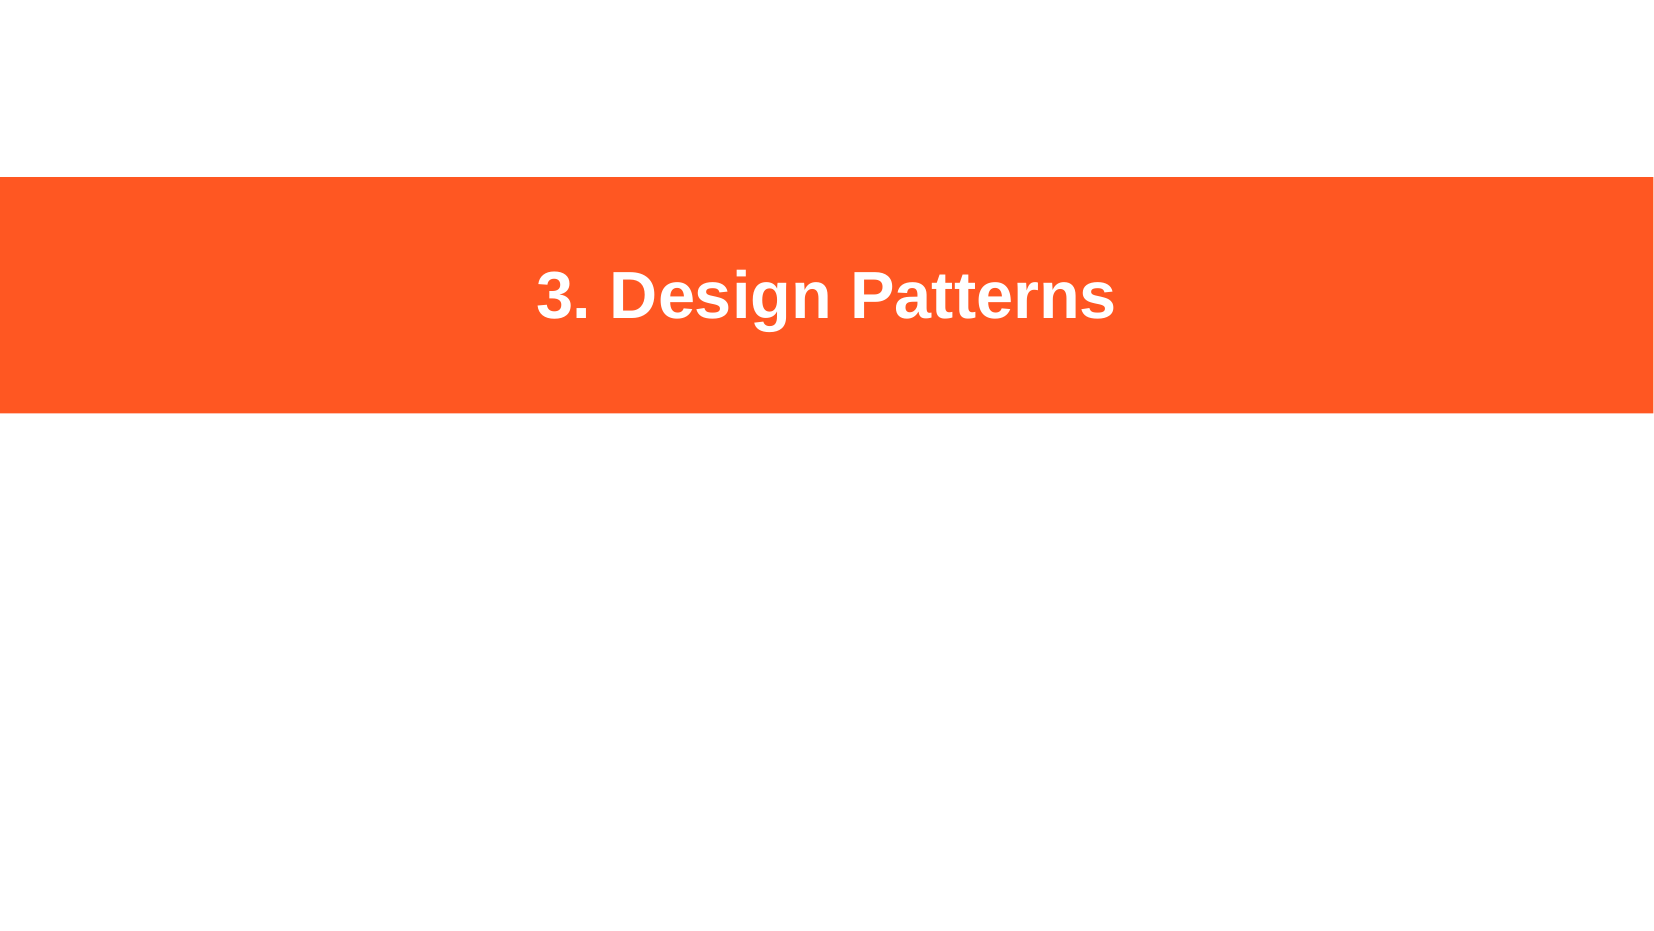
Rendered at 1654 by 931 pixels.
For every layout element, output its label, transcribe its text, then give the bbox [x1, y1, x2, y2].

title 3. Design Patterns [0, 177, 1654, 414]
